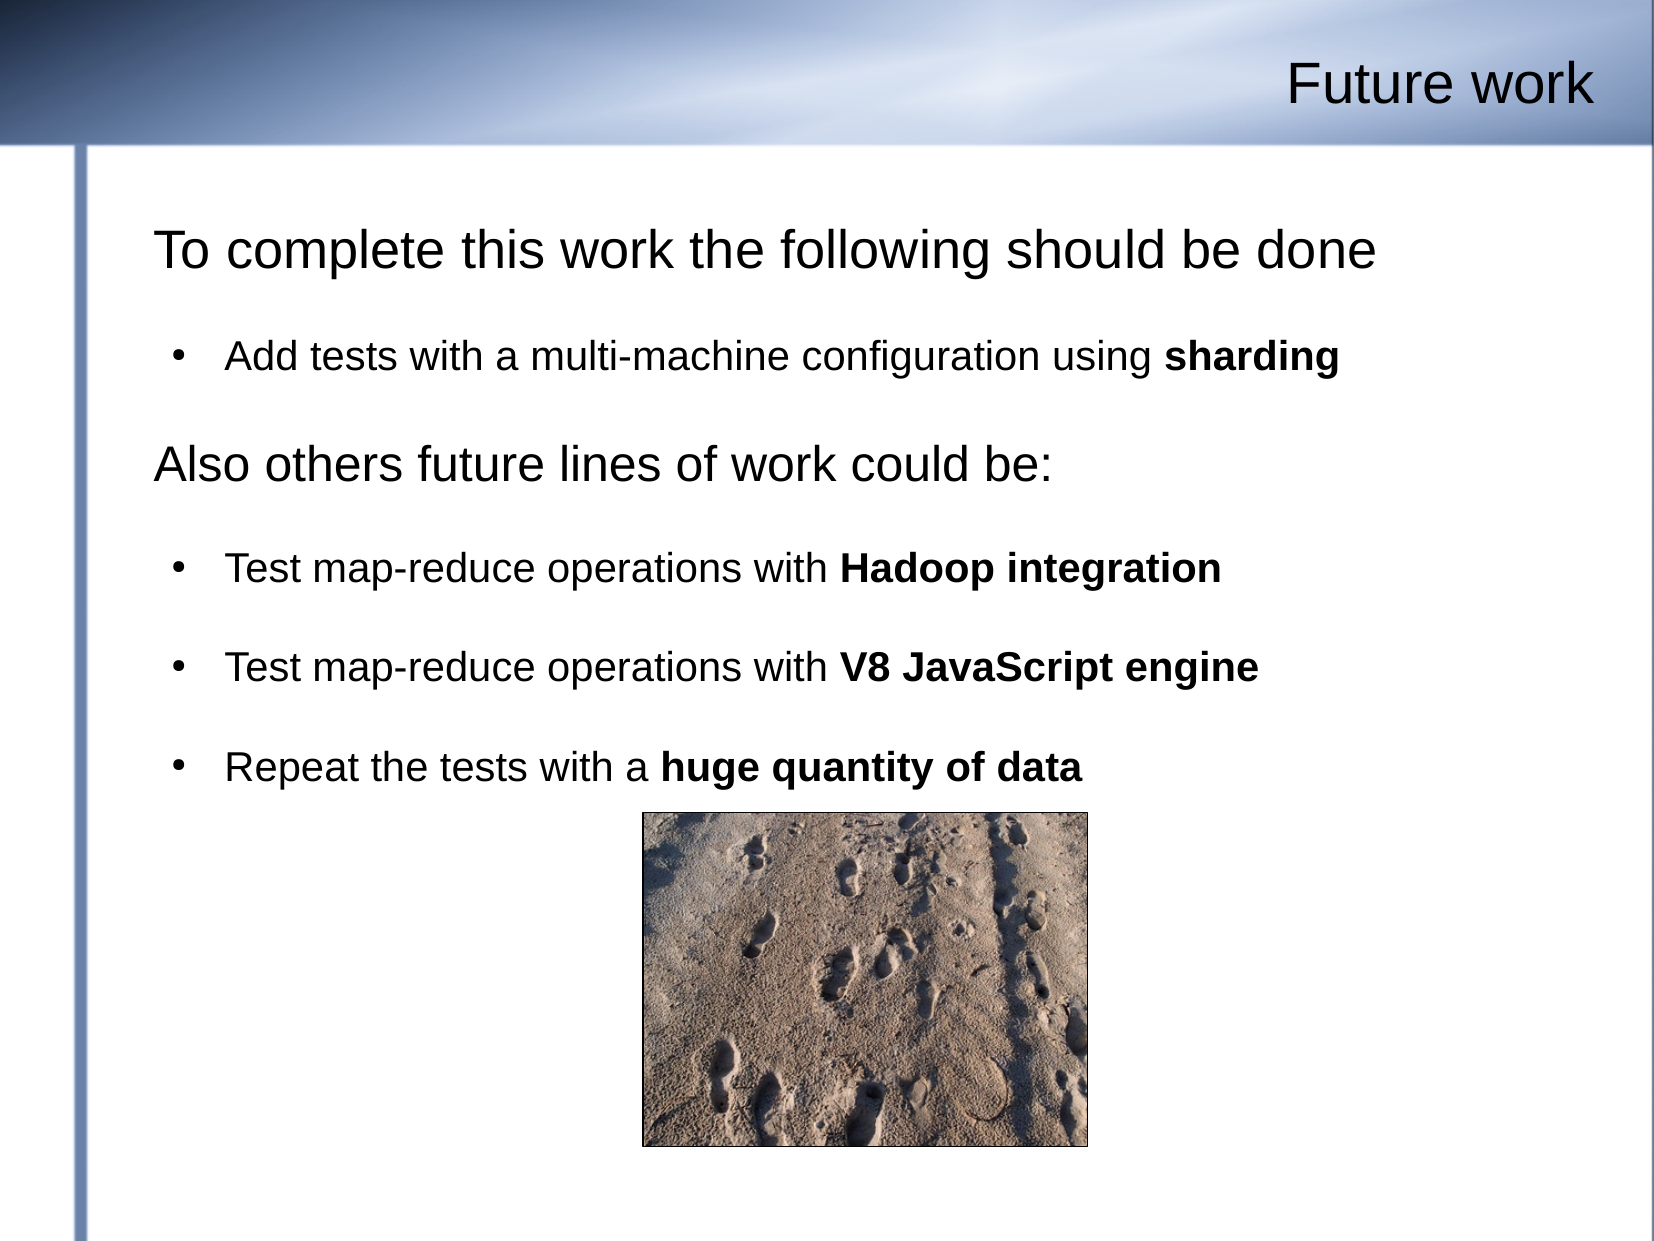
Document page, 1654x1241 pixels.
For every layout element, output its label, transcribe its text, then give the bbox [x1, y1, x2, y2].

title Future work [154, 49, 1596, 118]
picture [0, 0, 1654, 1241]
list To complete this work the following should be done Add tests with a multi-machine configuration using sharding Also others future lines of work could be: Test map-reduce operations with Hadoop integration Test map-reduce operations with V8 JavaScript engine Repeat the tests with a huge quantity of data [153, 188, 1535, 922]
